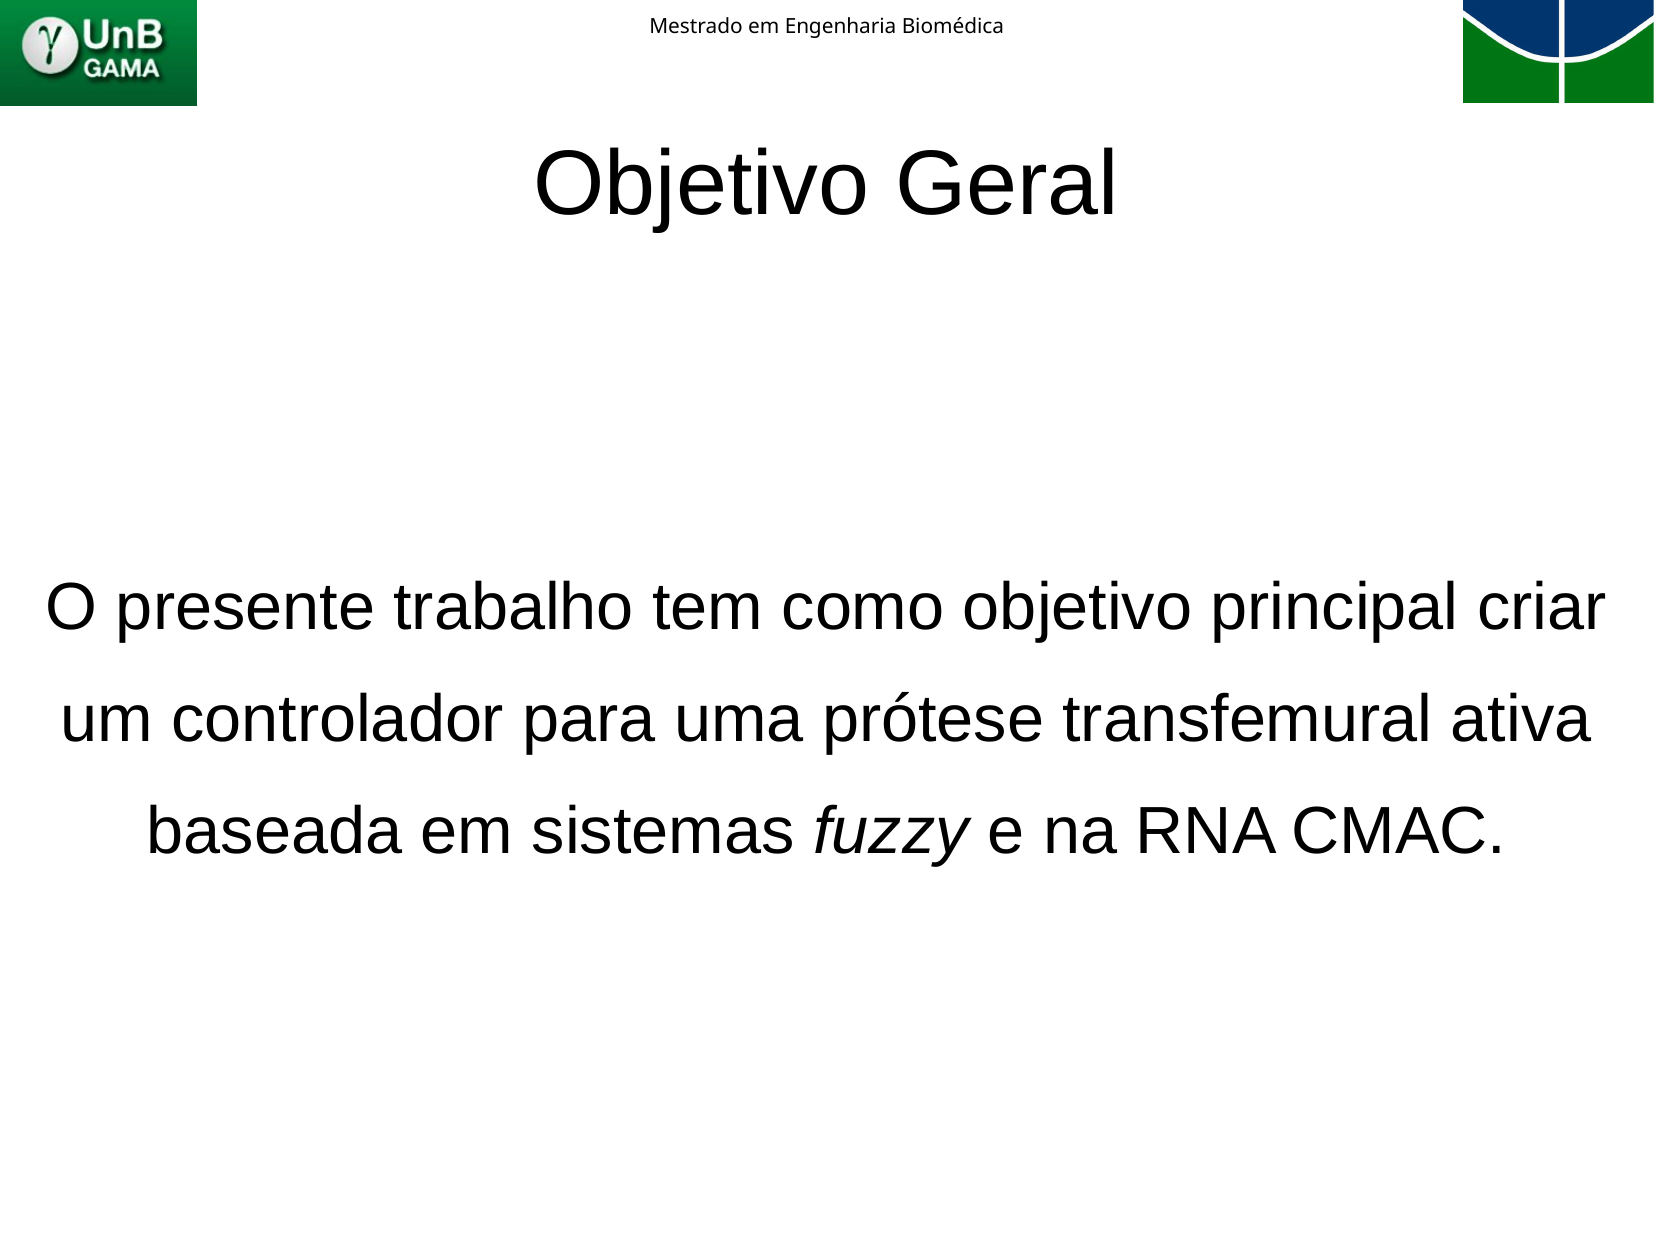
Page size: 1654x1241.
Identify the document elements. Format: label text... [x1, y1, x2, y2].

list O presente trabalho tem como objetivo principal criar um controlador para uma prótese transfemural ativa baseada em sistemas fuzzy e na RNA CMAC. [0, 531, 1654, 1241]
title Objetivo Geral [0, 94, 1654, 272]
picture [1463, 0, 1654, 94]
picture [0, 0, 197, 94]
